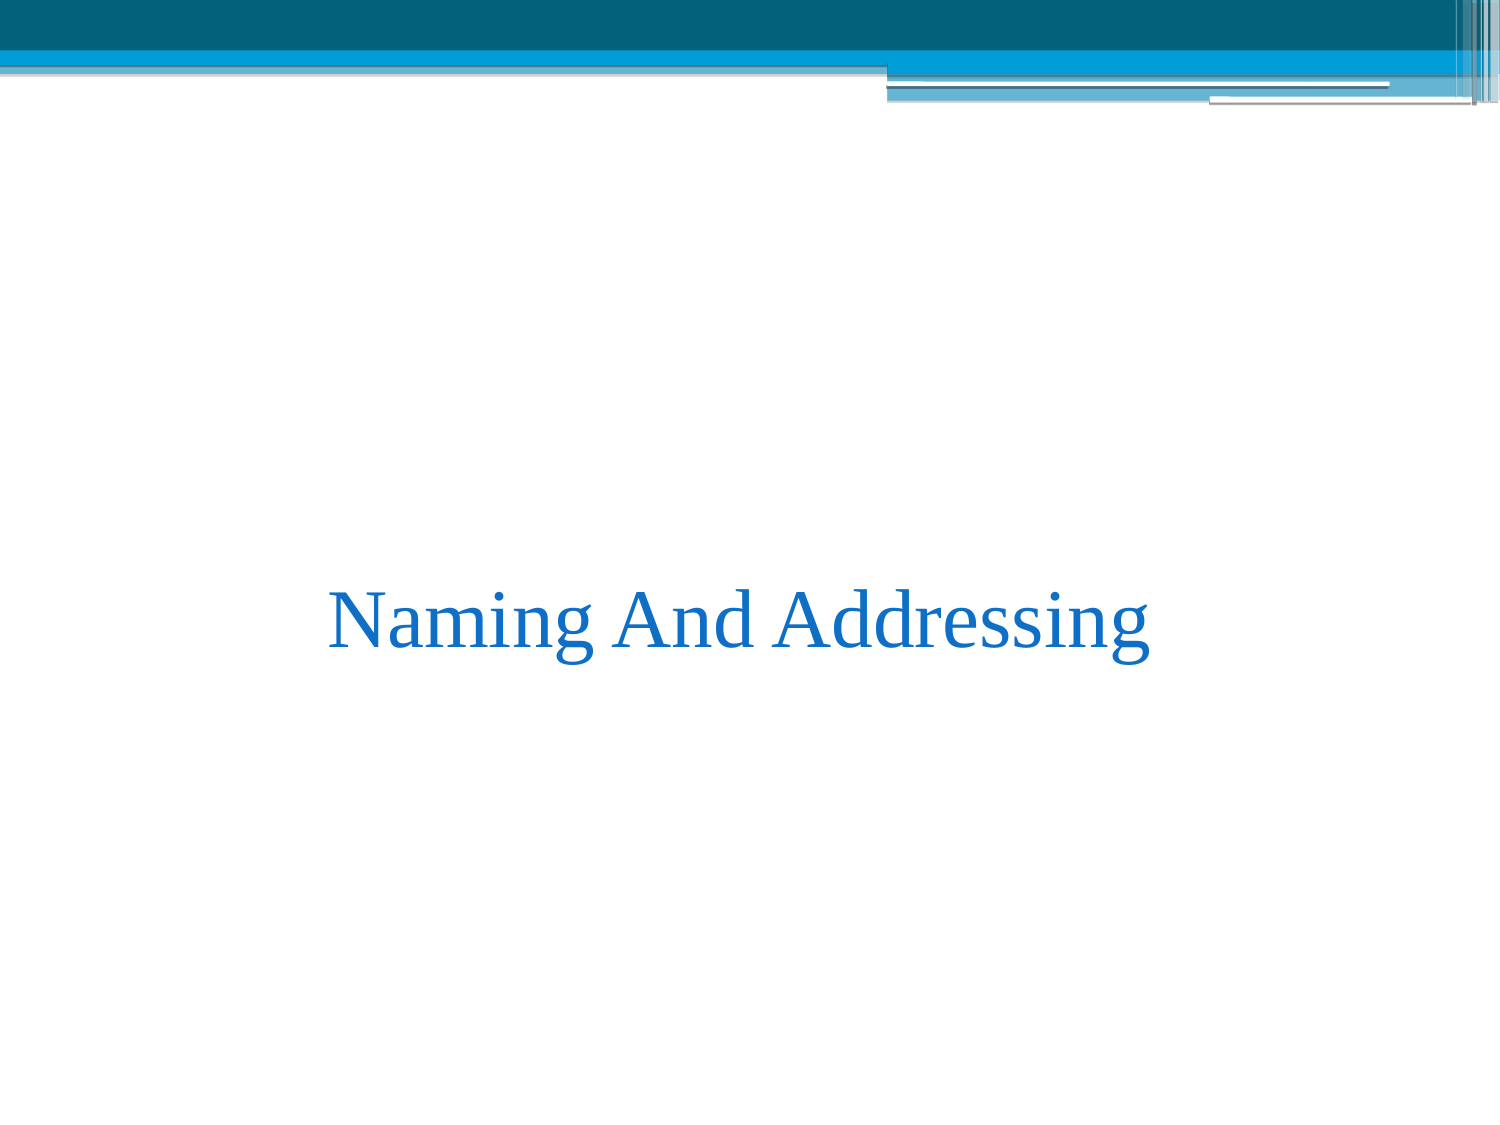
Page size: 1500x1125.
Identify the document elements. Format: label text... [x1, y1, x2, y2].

title Naming And Addressing [0, 527, 1500, 703]
